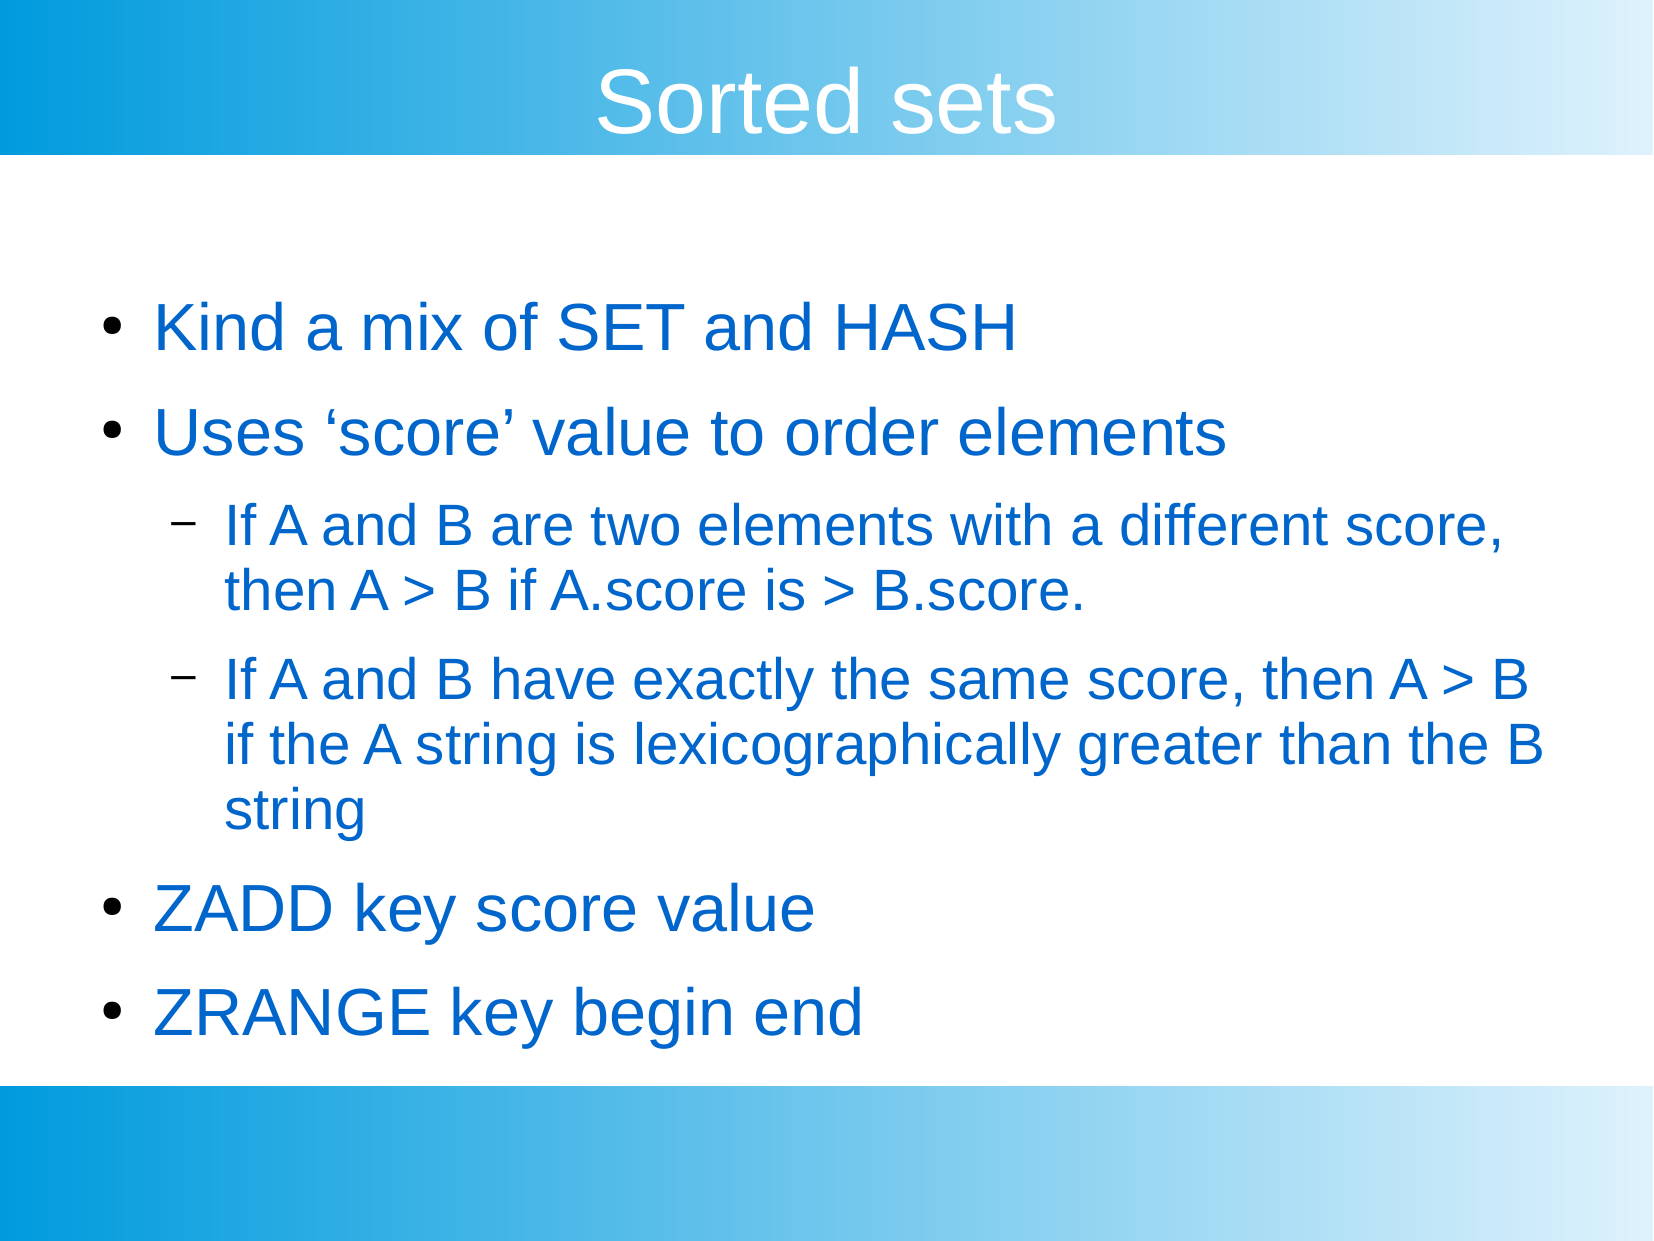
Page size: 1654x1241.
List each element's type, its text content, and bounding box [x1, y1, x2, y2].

title Sorted sets [82, 49, 1571, 155]
list Kind a mix of SET and HASH Uses ‘score’ value to order elements If A and B are two elements with a different score, then A > B if A.score is > B.score. If A and B have exactly the same score, then A > B if the A string is lexicographically greater than the B string ZADD key score value ZRANGE key begin end [82, 290, 1571, 1010]
